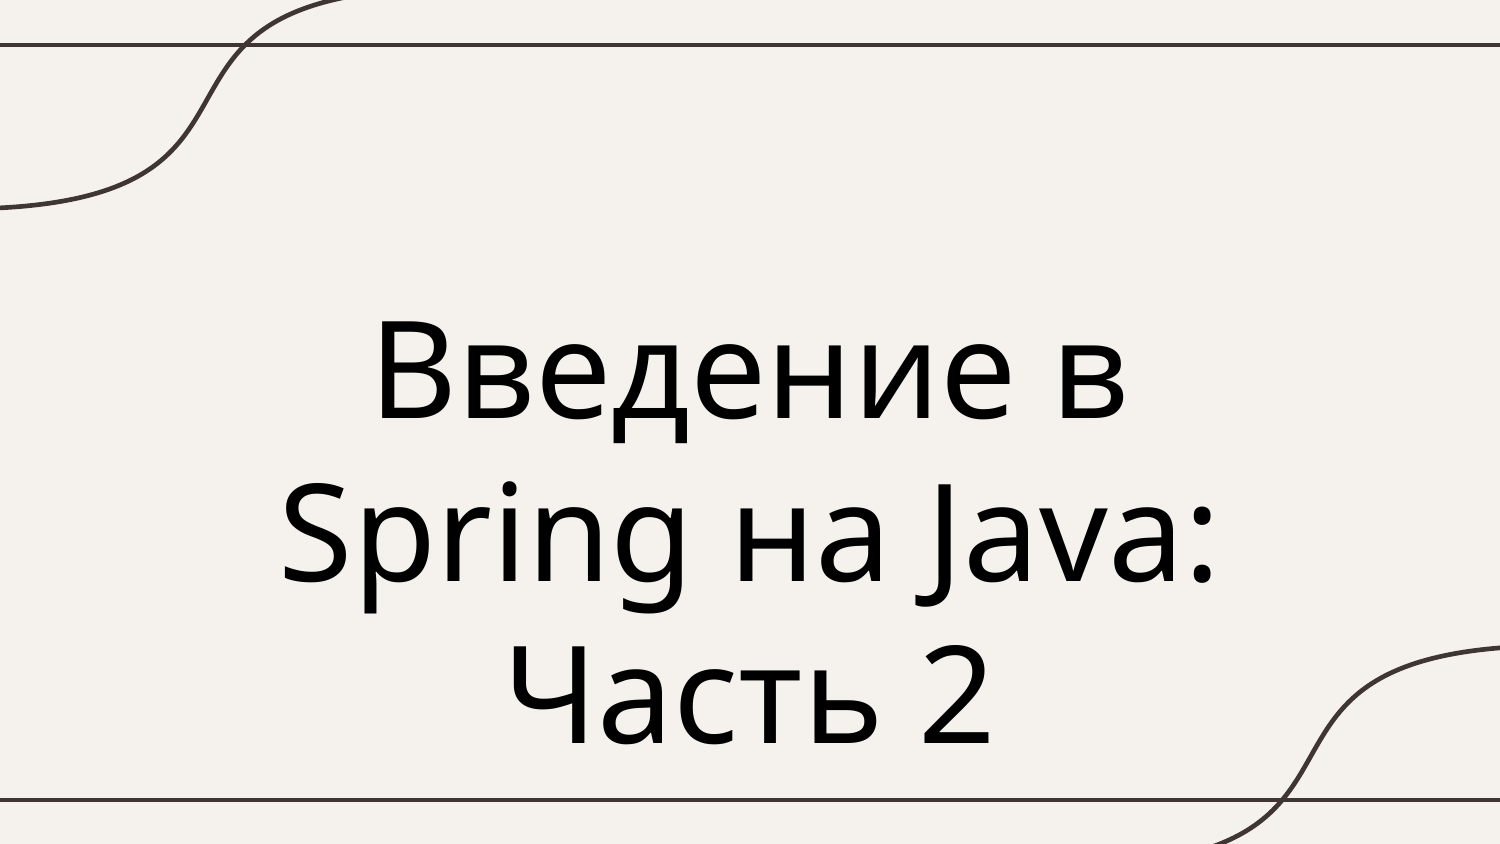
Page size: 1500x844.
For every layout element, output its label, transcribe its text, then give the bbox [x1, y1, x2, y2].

title Введение в Spring на Java: Часть 2 [170, 268, 1330, 606]
